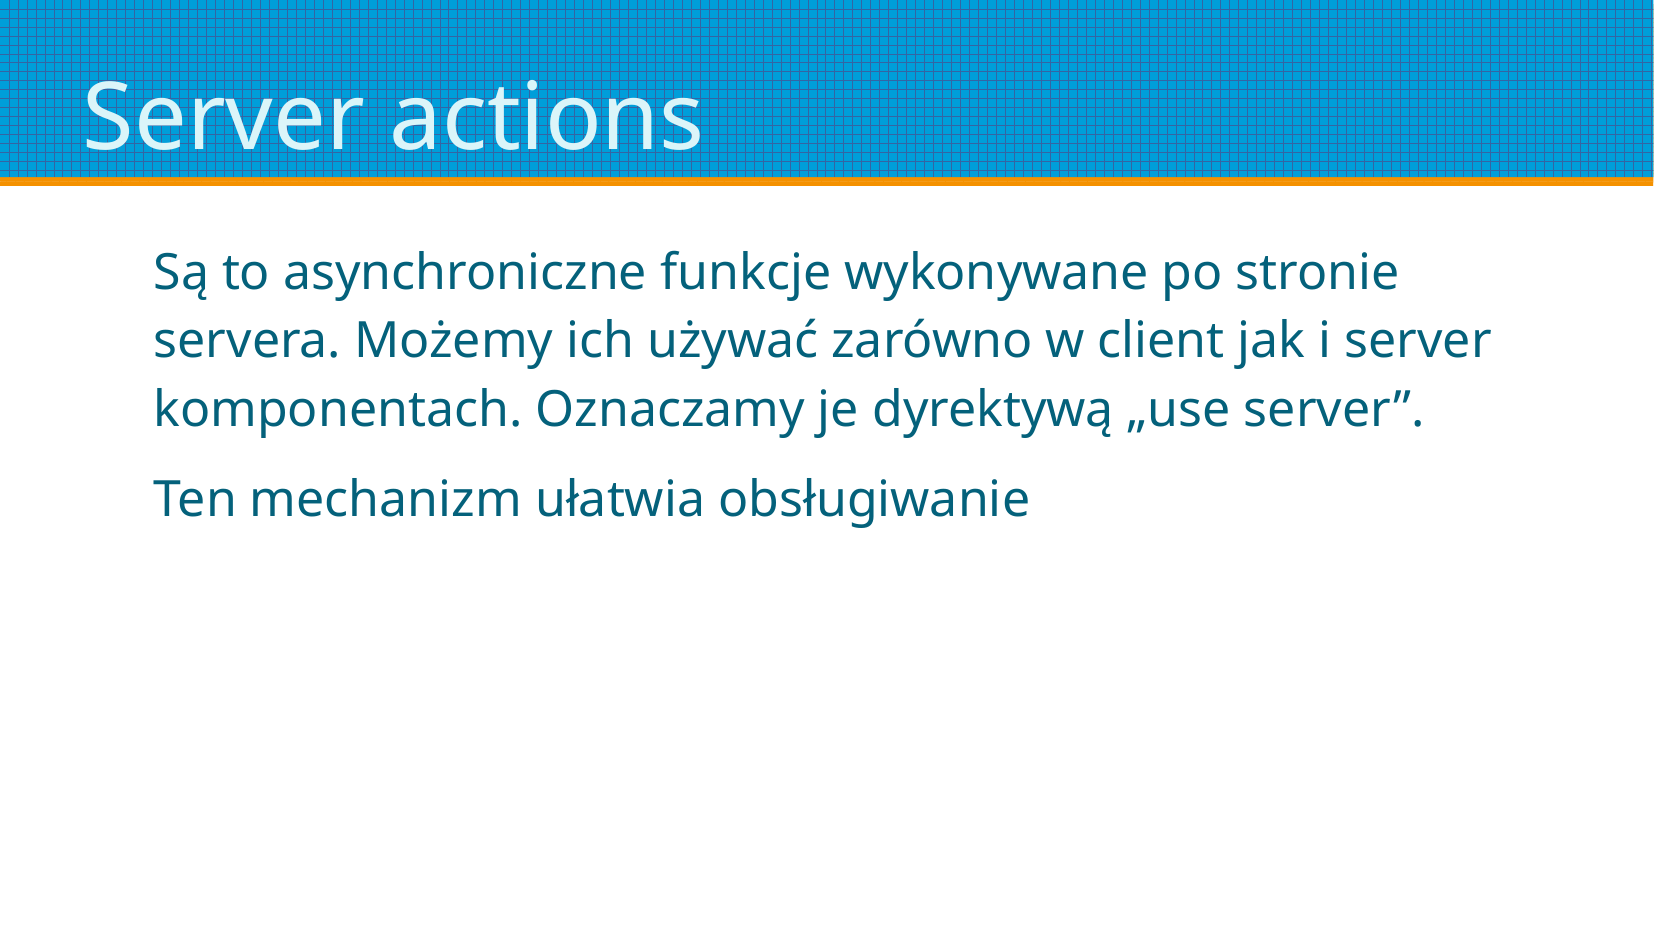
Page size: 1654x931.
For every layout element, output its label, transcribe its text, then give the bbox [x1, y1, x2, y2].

title Server actions [82, 14, 1571, 178]
list Są to asynchroniczne funkcje wykonywane po stronie servera. Możemy ich używać zarówno w client jak i server komponentach. Oznaczamy je dyrektywą „use server”. Ten mechanizm ułatwia obsługiwanie [82, 236, 1571, 813]
